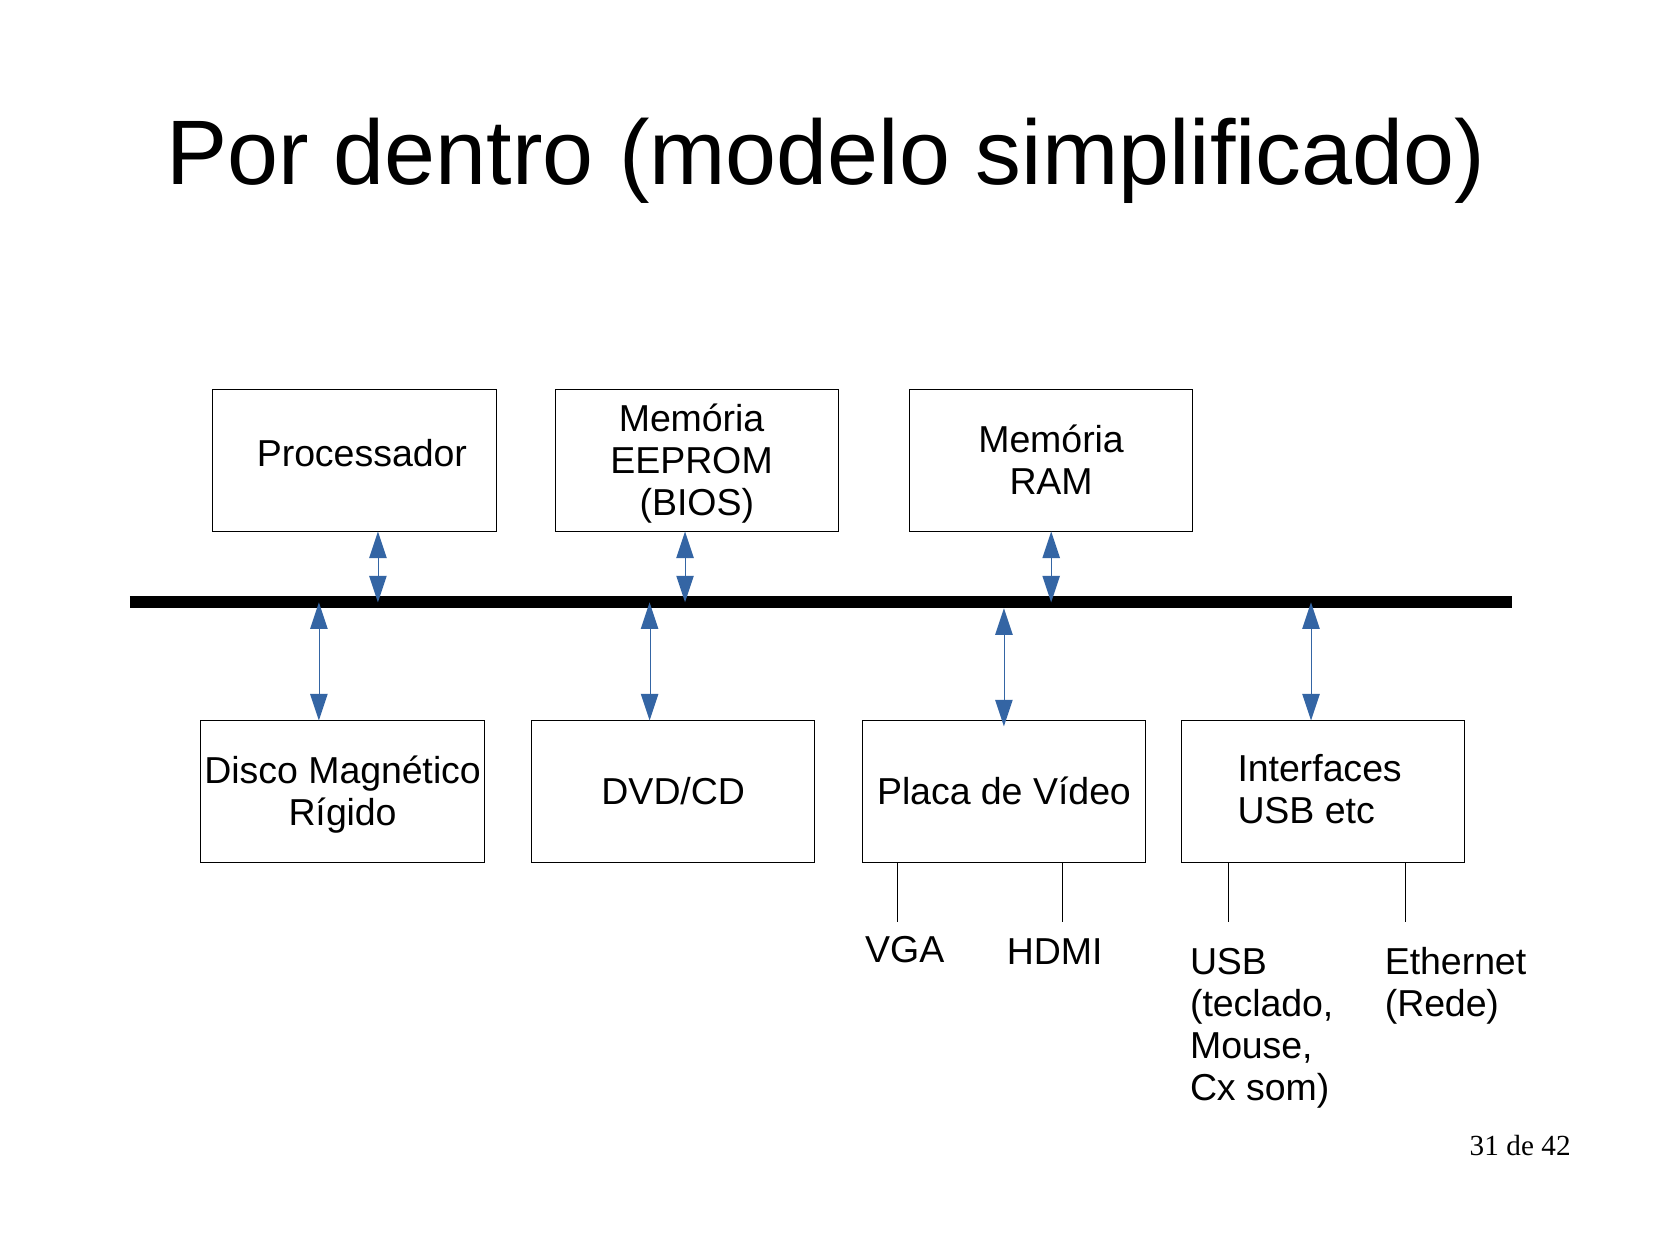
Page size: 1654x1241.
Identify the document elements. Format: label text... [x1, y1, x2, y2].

title Por dentro (modelo simplificado) [82, 49, 1571, 257]
text_box DVD/CD [531, 720, 815, 863]
text_box [212, 389, 497, 532]
text_box VGA [850, 921, 969, 981]
text_box Interfaces USB etc [1222, 740, 1428, 840]
text_box USB (teclado, Mouse, Cx som) [1175, 933, 1365, 1134]
text_box Ethernet (Rede) [1370, 933, 1548, 1032]
text_box Memória RAM [909, 389, 1193, 532]
text_box [1181, 720, 1465, 863]
text_box HDMI [992, 922, 1126, 980]
text_box Disco Magnético Rígido [200, 720, 485, 863]
text_box Placa de Vídeo [862, 720, 1146, 863]
text_box Memória EEPROM (BIOS) [555, 389, 839, 532]
text_box Processador [242, 425, 482, 483]
